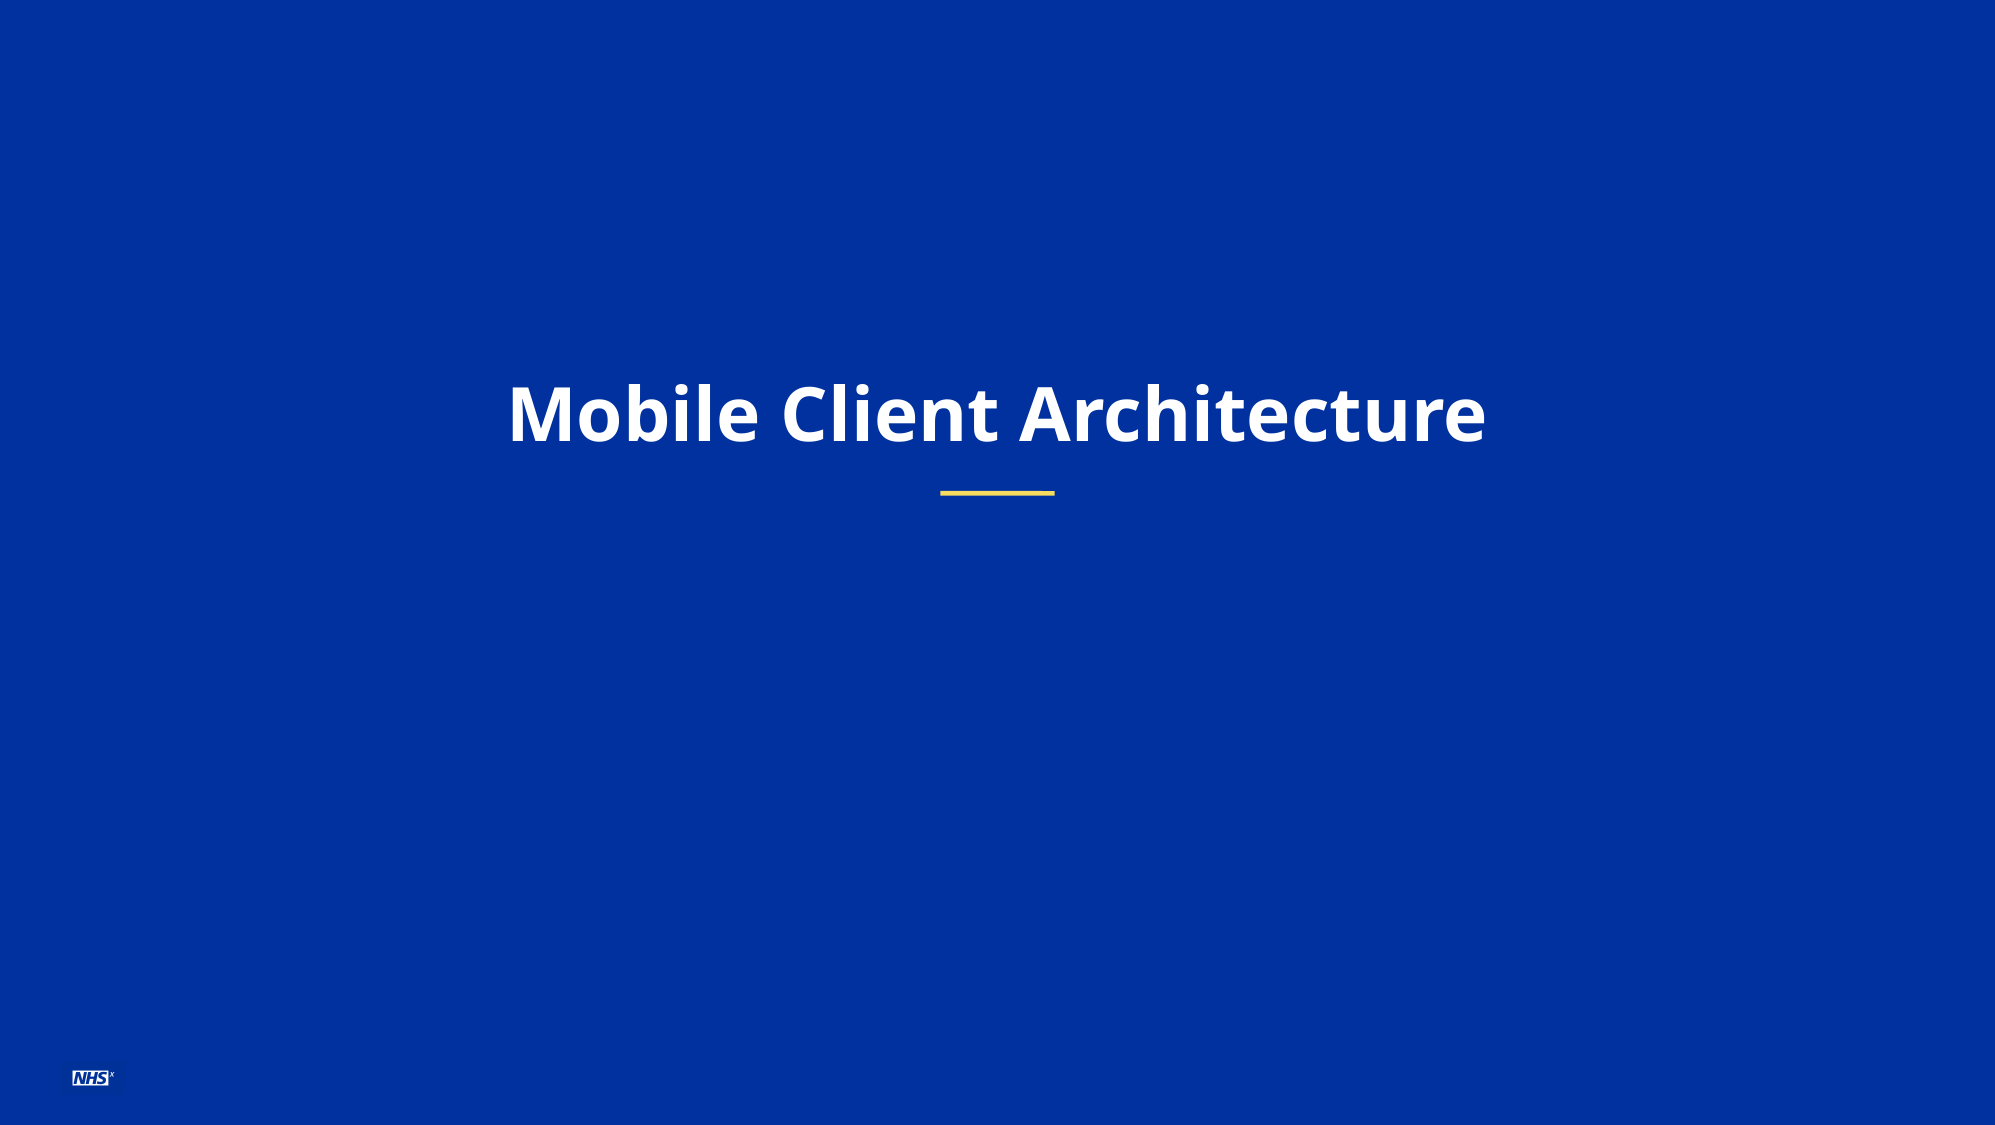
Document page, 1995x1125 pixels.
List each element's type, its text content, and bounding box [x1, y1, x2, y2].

picture [62, 1061, 125, 1095]
subtitle Mobile Client Architecture [379, 393, 1616, 477]
